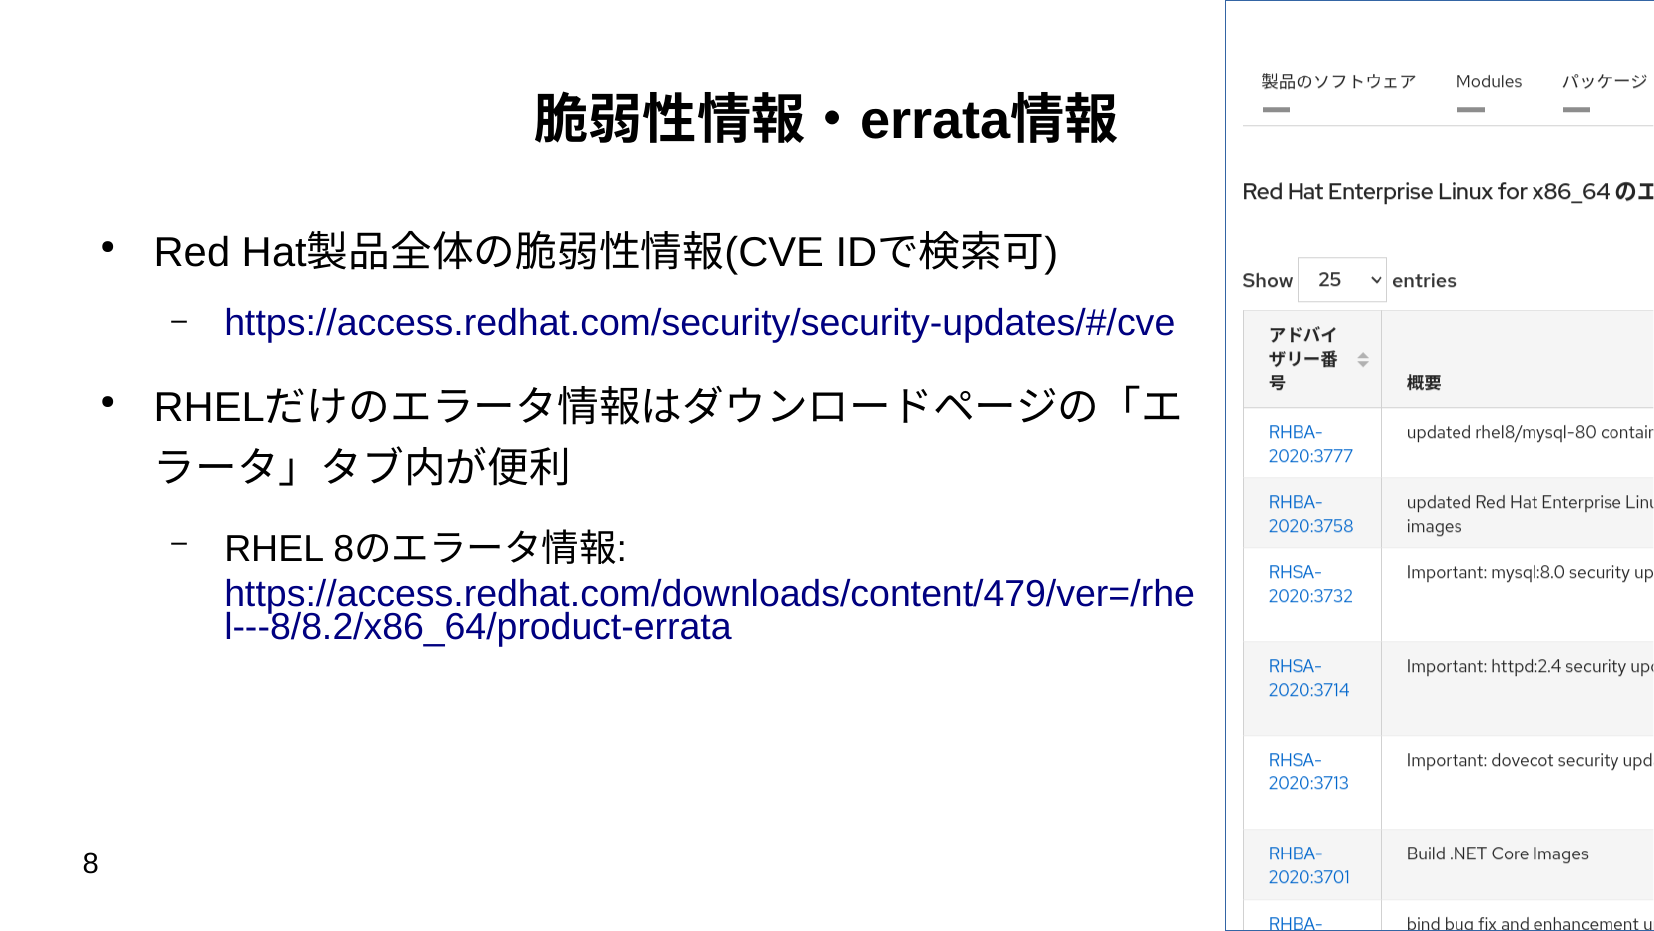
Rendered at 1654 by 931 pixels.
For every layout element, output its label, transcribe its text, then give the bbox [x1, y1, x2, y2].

list Red Hat製品全体の脆弱性情報(CVE IDで検索可) https://access.redhat.com/security/security-updates/#/cve RHELだけのエラータ情報はダウンロードページの「エラータ」タブ内が便利 RHEL 8のエラータ情報: https://access.redhat.com/downloads/content/479/ver=/rhel---8/8.2/x86_64/product-errata [82, 217, 1196, 827]
title 脆弱性情報・errata情報 [82, 37, 1225, 193]
picture [1225, 0, 1654, 931]
